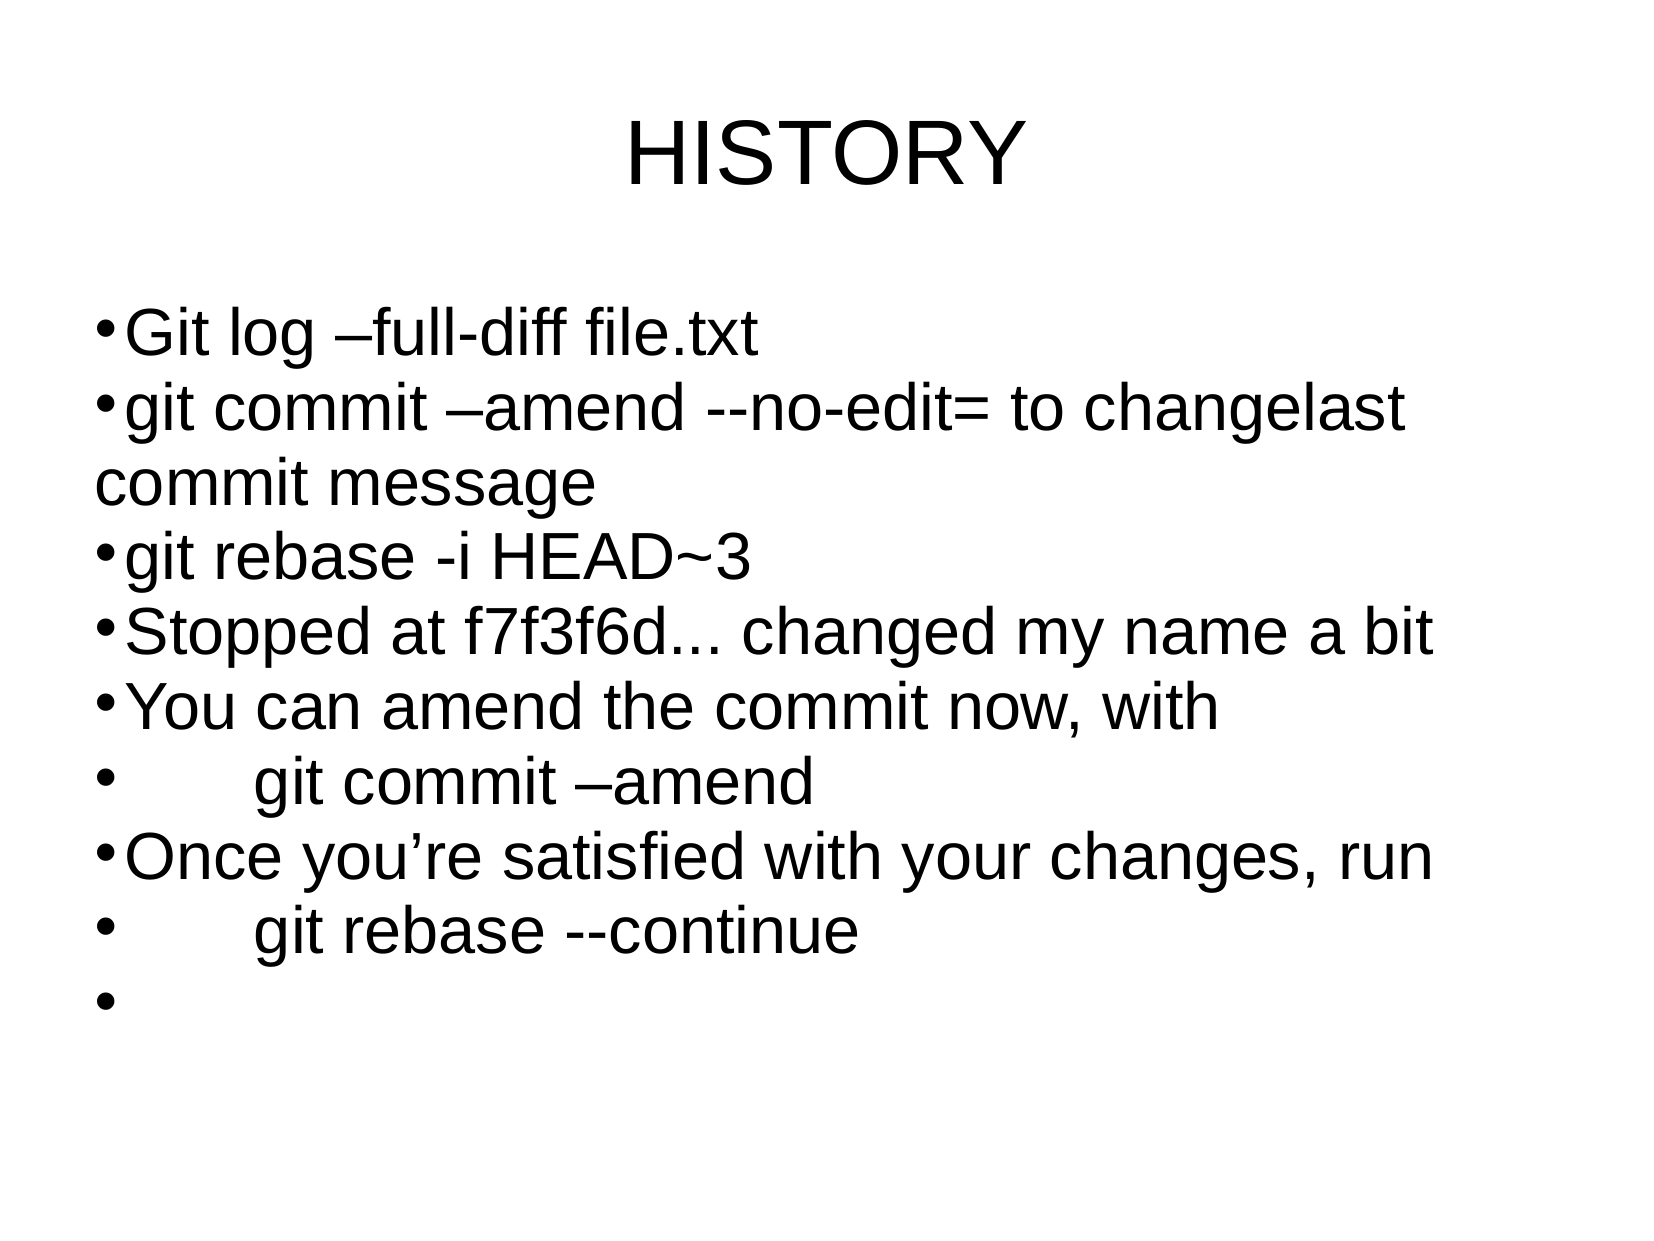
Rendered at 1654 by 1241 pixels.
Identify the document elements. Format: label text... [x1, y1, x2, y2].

text_box Git log –full-diff file.txt git commit –amend --no-edit= to changelast commit message git rebase -i HEAD~3 Stopped at f7f3f6d... changed my name a bit You can amend the commit now, with git commit –amend Once you’re satisfied with your changes, run git rebase --continue [94, 295, 1583, 1015]
text_box HISTORY [82, 49, 1571, 257]
